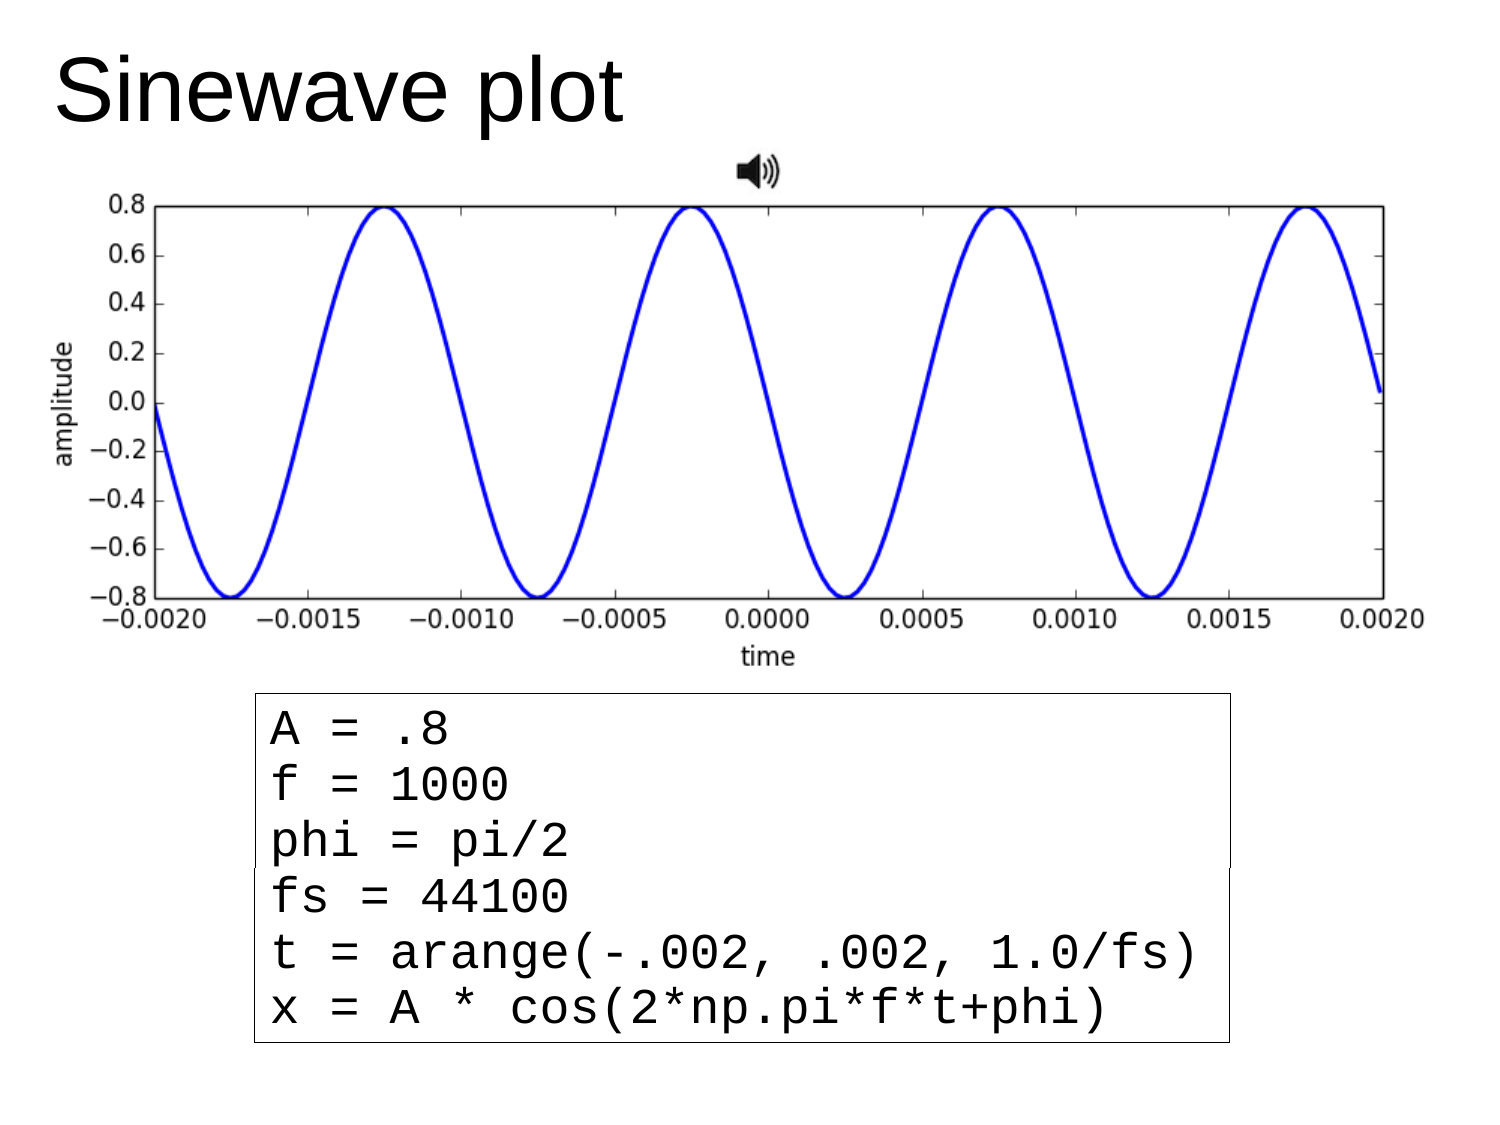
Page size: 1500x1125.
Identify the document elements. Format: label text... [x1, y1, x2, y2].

picture [27, 147, 1452, 693]
title Sinewave plot [53, 37, 1403, 141]
text_box A = .8 f = 1000 phi = pi/2 fs = 44100 t = arange(-.002, .002, 1.0/fs) x = A * cos(2*np.pi*f*t+phi) [254, 693, 1231, 1043]
